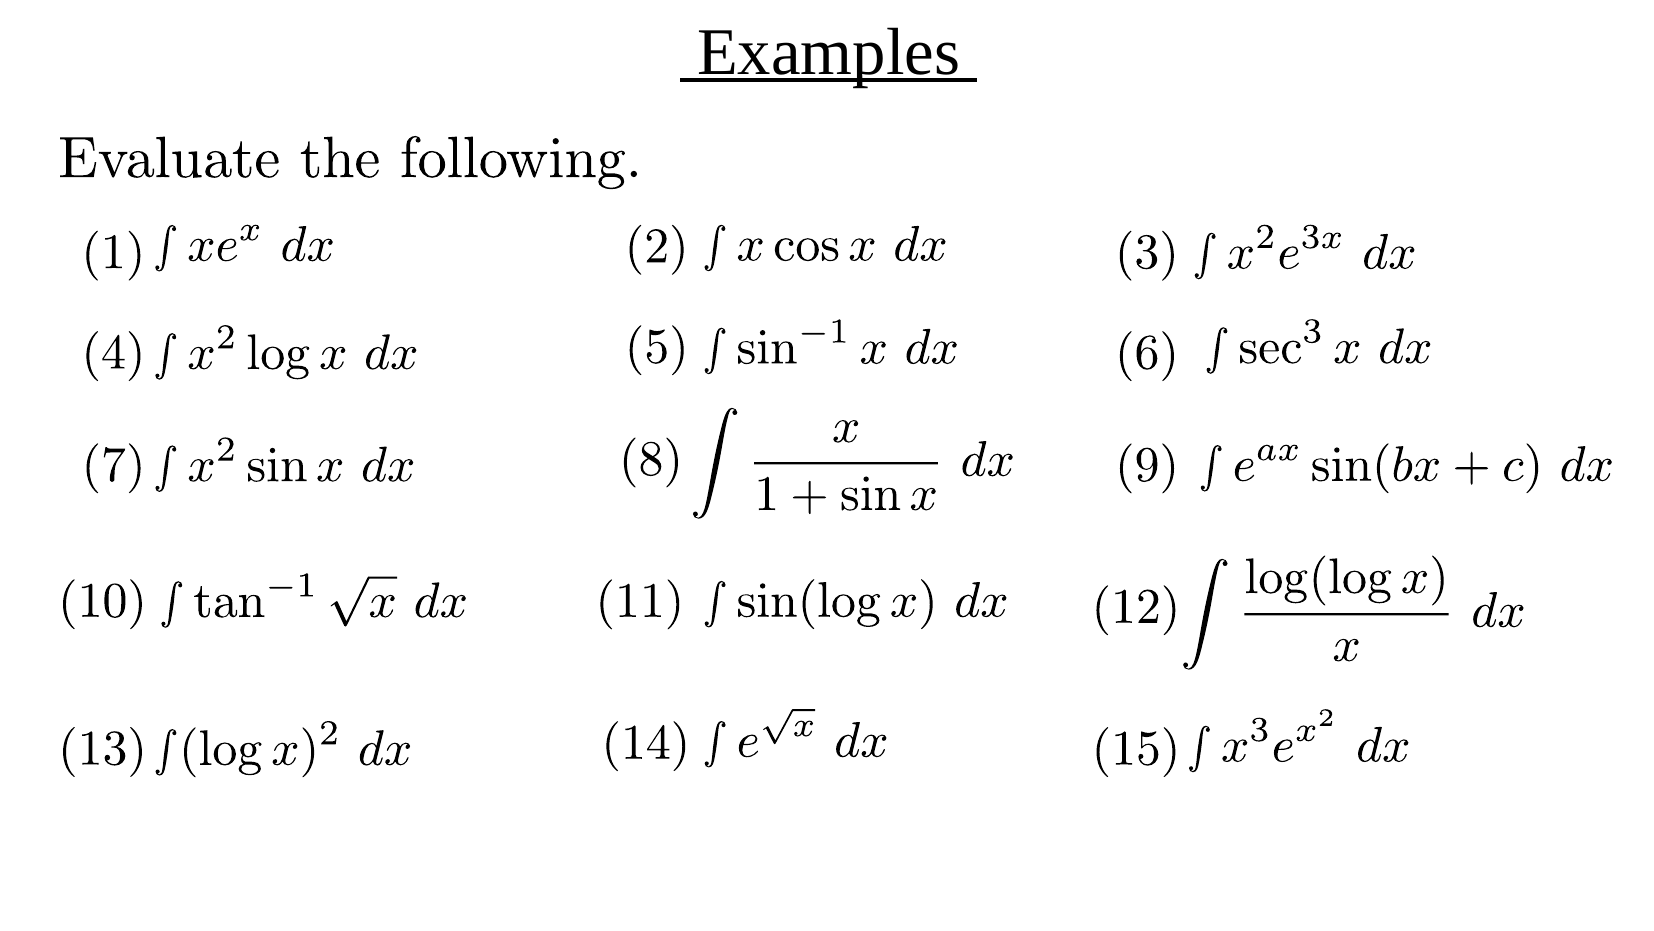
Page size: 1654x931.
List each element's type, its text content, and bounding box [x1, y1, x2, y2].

text_box [84, 443, 141, 494]
text_box [155, 437, 414, 492]
text_box [83, 230, 141, 281]
text_box [155, 325, 417, 380]
text_box [60, 135, 638, 190]
text_box [704, 224, 946, 272]
text_box [1206, 319, 1431, 374]
text_box [1188, 709, 1409, 773]
text_box [704, 319, 957, 375]
text_box [1117, 443, 1175, 494]
text_box [598, 579, 680, 630]
text_box [84, 331, 141, 382]
text_box [1200, 443, 1612, 494]
text_box [155, 721, 411, 778]
text_box [604, 721, 686, 772]
text_box [692, 407, 1013, 519]
text_box [1094, 585, 1176, 636]
text_box [627, 325, 684, 376]
text_box [155, 224, 333, 272]
text_box [704, 709, 887, 768]
text_box [60, 579, 142, 630]
text_box [621, 437, 678, 488]
title Examples [84, 10, 1574, 94]
subtitle [59, 117, 1607, 910]
text_box [161, 573, 466, 628]
text_box [1194, 224, 1415, 280]
text_box [1117, 331, 1174, 382]
text_box [627, 224, 684, 275]
text_box [1182, 555, 1524, 670]
text_box [704, 579, 1007, 630]
text_box [1117, 230, 1174, 281]
text_box [60, 727, 142, 777]
text_box [1094, 727, 1176, 778]
